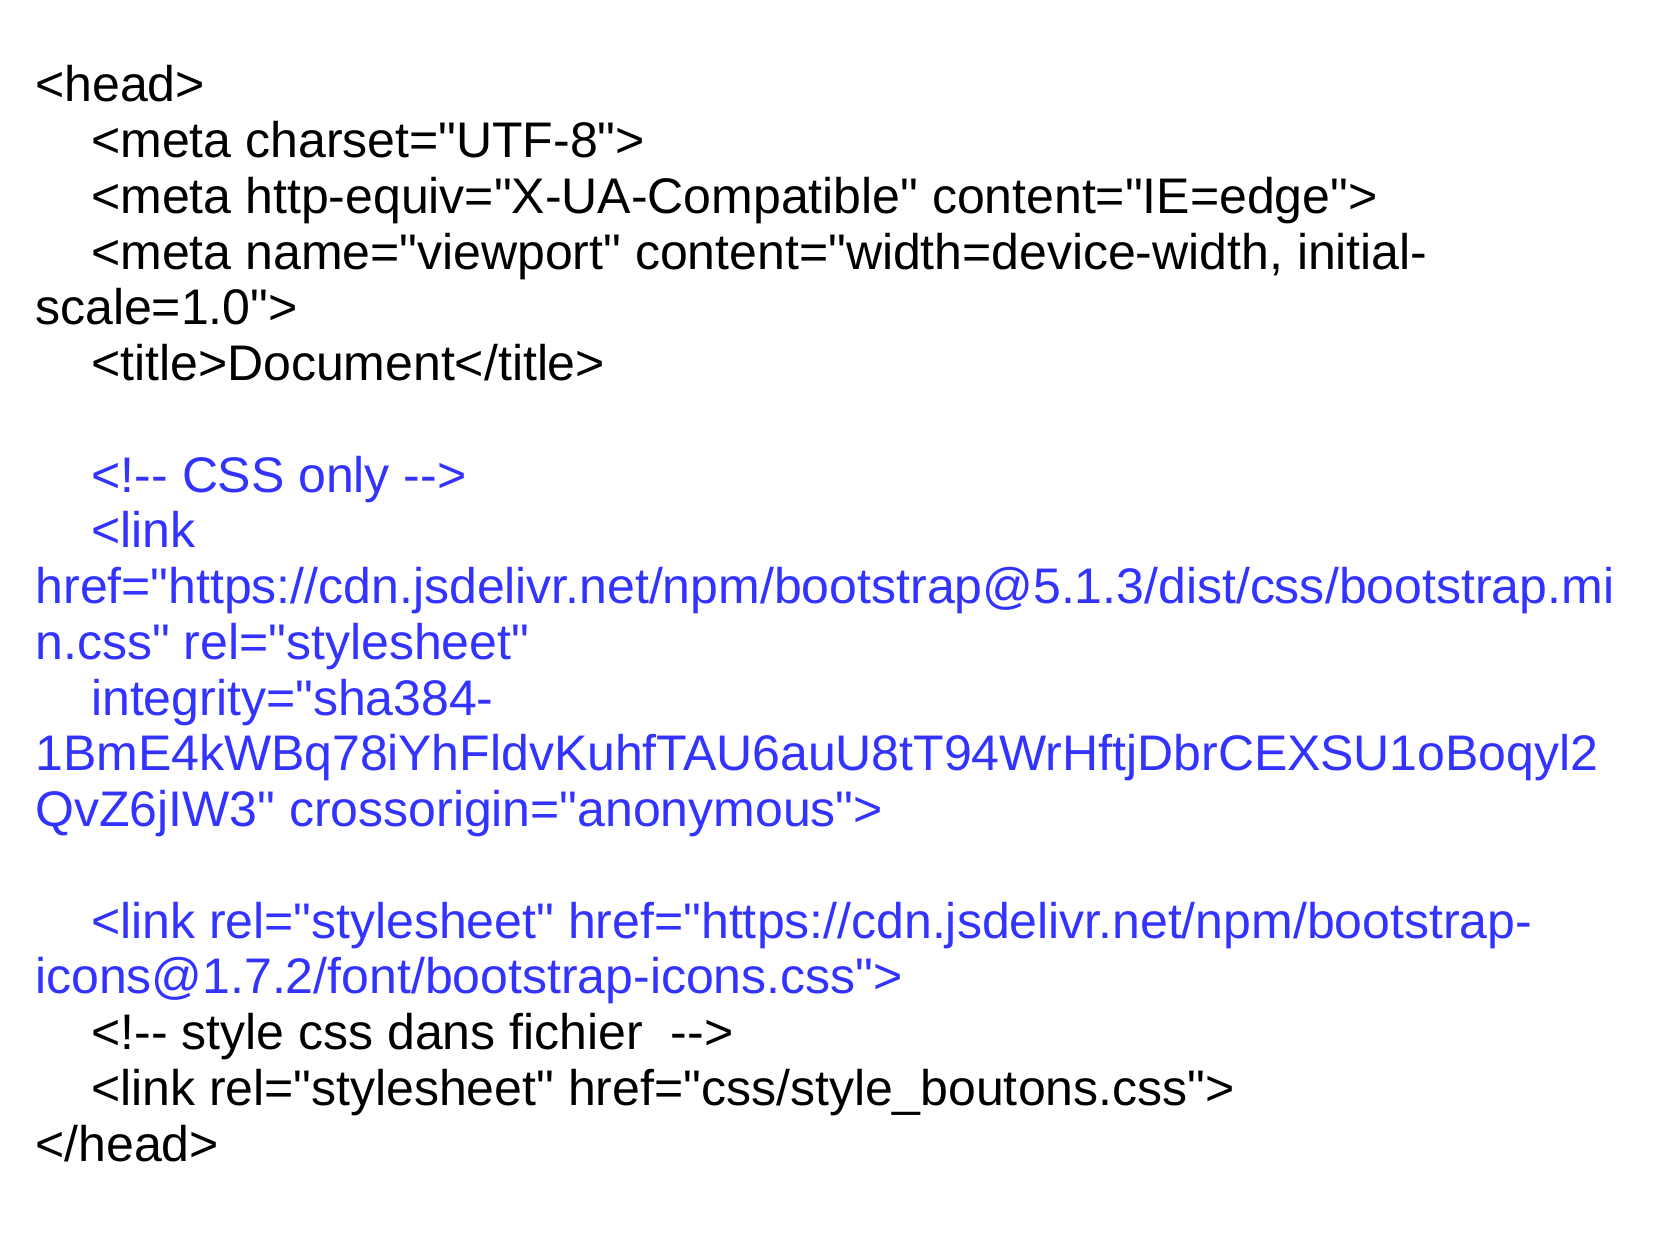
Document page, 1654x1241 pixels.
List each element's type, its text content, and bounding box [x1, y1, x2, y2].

title <head> <meta charset="UTF-8"> <meta http-equiv="X-UA-Compatible" content="IE=edge"> <meta name="viewport" content="width=device-width, initial-scale=1.0"> <title>Document</title> <!-- CSS only --> <link href="https://cdn.jsdelivr.net/npm/bootstrap@5.1.3/dist/css/bootstrap.min.css" rel="stylesheet" integrity="sha384-1BmE4kWBq78iYhFldvKuhfTAU6auU8tT94WrHftjDbrCEXSU1oBoqyl2QvZ6jIW3" crossorigin="anonymous"> <link rel="stylesheet" href="https://cdn.jsdelivr.net/npm/bootstrap-icons@1.7.2/font/bootstrap-icons.css"> <!-- style css dans fichier --> <link rel="stylesheet" href="css/style_boutons.css"> </head> [35, 23, 1619, 1205]
